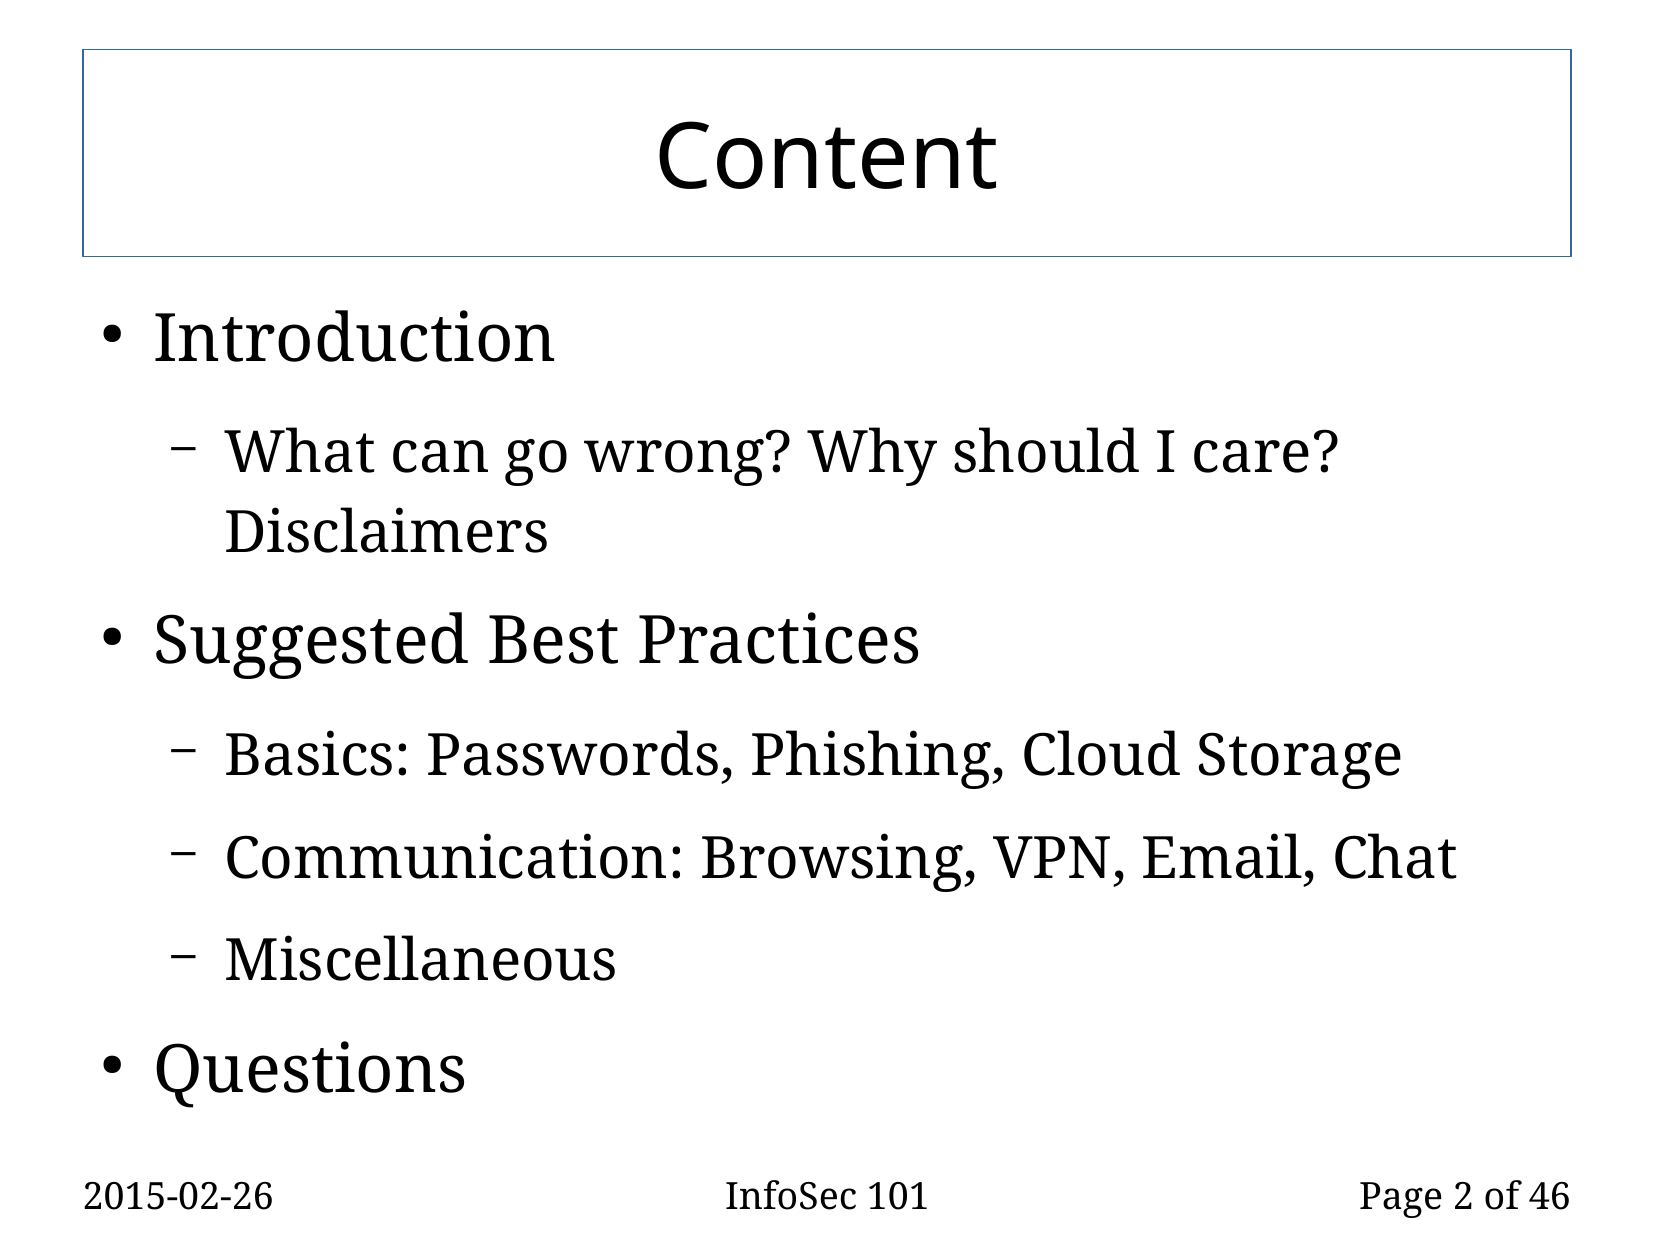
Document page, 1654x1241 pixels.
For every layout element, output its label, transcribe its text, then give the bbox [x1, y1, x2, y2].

title Content [82, 49, 1571, 257]
list Introduction What can go wrong? Why should I care? Disclaimers Suggested Best Practices Basics: Passwords, Phishing, Cloud Storage Communication: Browsing, VPN, Email, Chat Miscellaneous Questions [82, 290, 1571, 1126]
